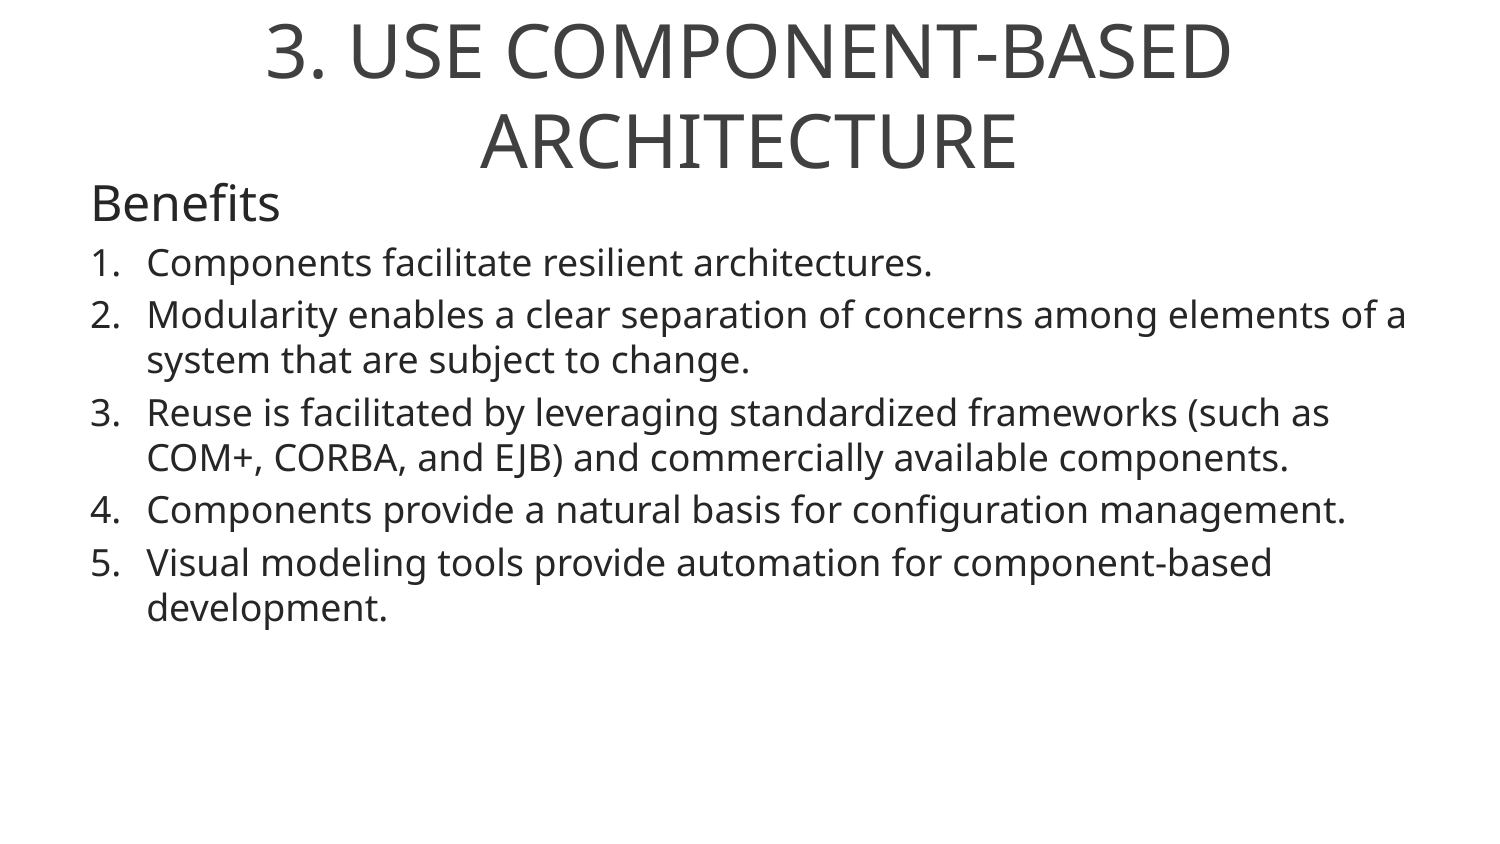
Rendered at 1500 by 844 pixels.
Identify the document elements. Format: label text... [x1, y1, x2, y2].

list Benefits Components facilitate resilient architectures. Modularity enables a clear separation of concerns among elements of a system that are subject to change. Reuse is facilitated by leveraging standardized frameworks (such as COM+, CORBA, and EJB) and commercially available components. Components provide a natural basis for configuration management. Visual modeling tools provide automation for component-based development. [75, 163, 1425, 804]
title 3. Use component-based architecture [75, 23, 1425, 163]
